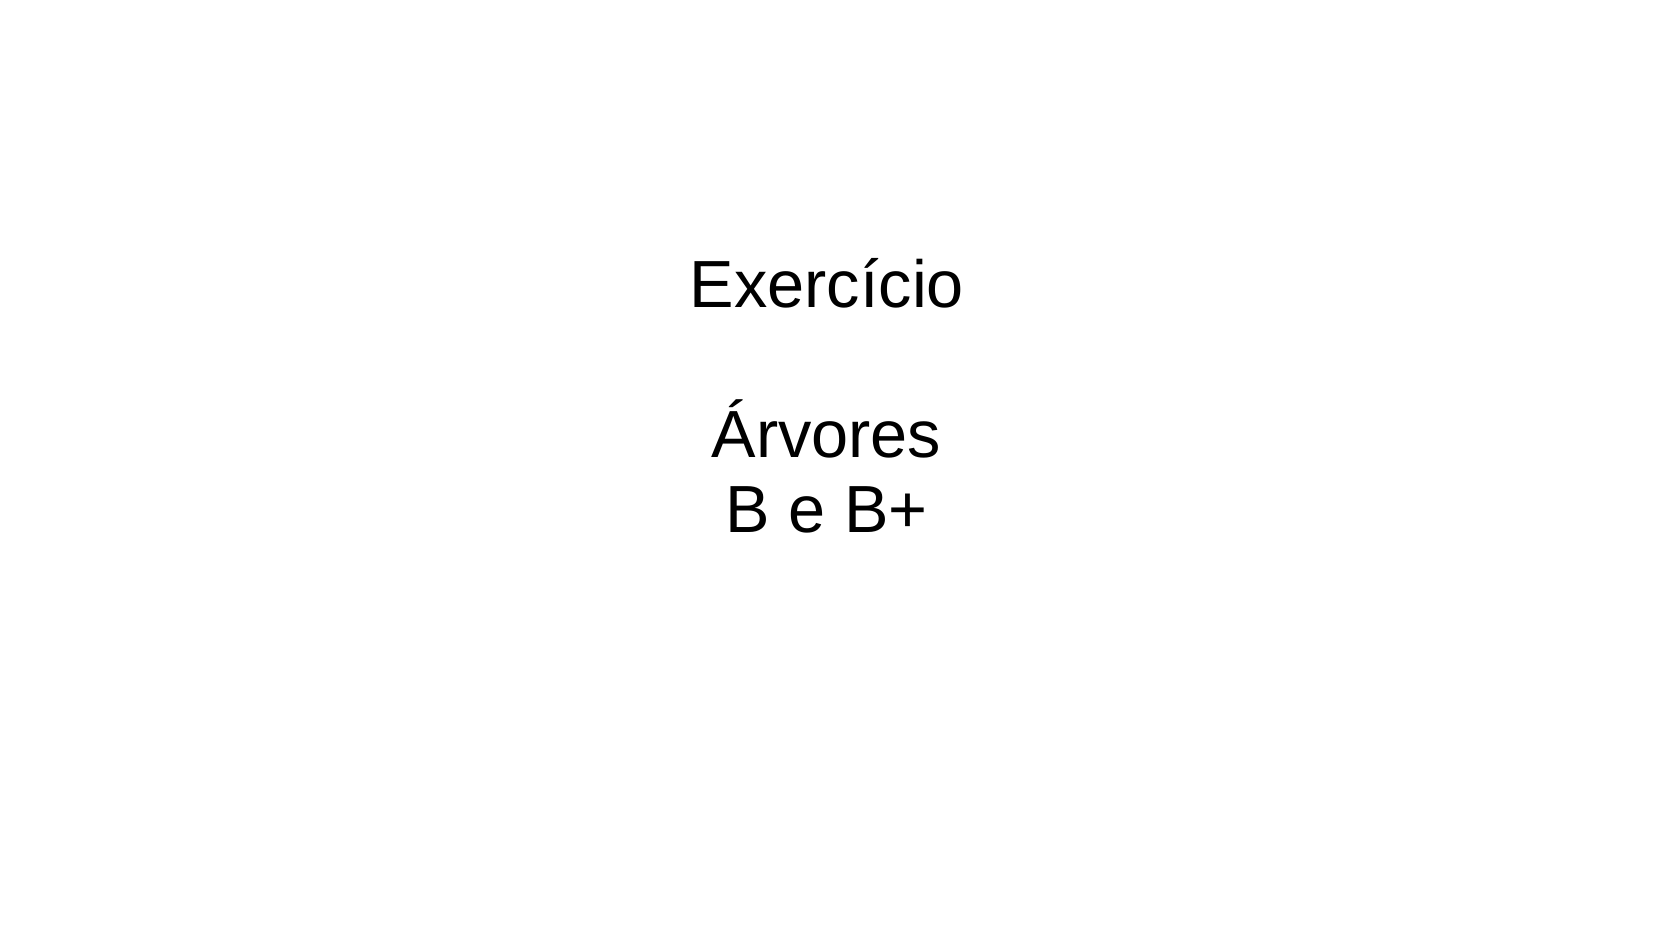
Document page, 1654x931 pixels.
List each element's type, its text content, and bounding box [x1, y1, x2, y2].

subtitle Exercício Árvores B e B+ [82, 37, 1571, 757]
